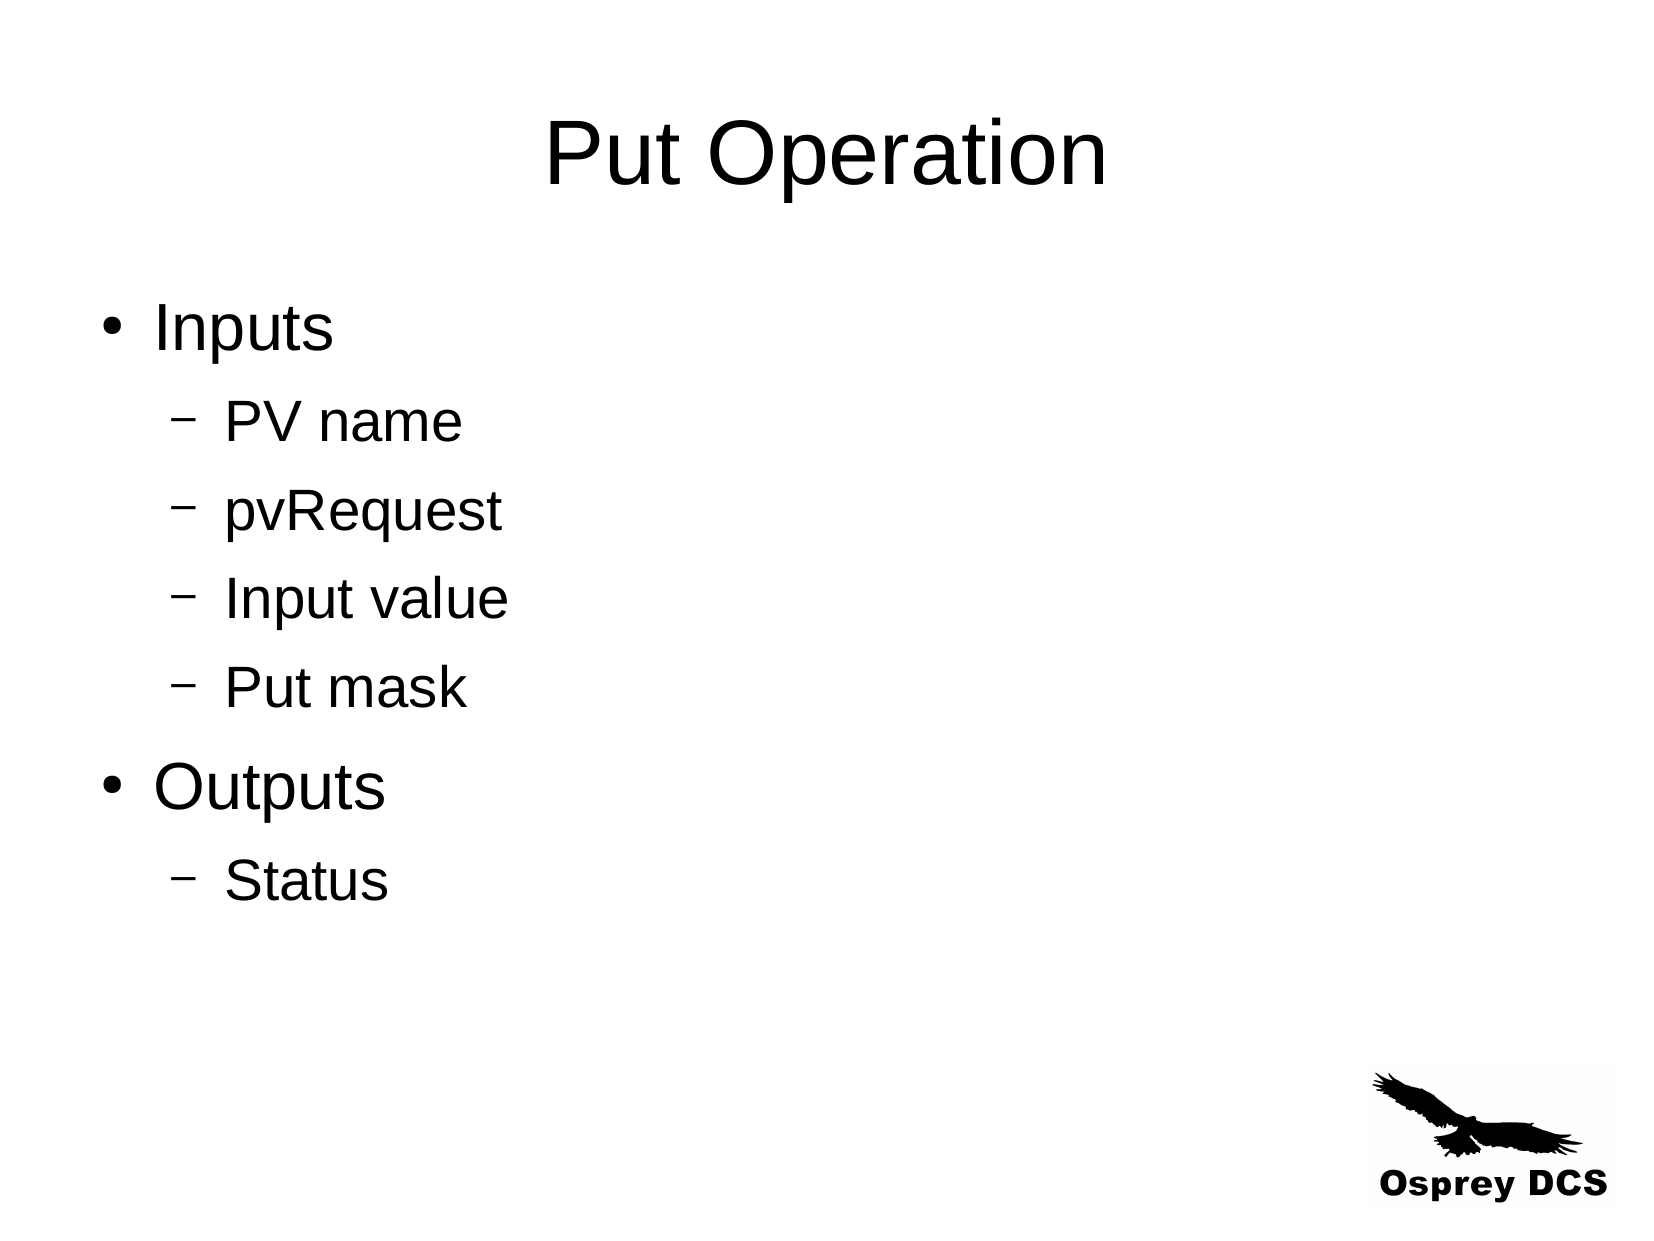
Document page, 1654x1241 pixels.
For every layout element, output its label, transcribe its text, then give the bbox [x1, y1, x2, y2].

title Put Operation [82, 49, 1571, 257]
picture [1364, 1064, 1620, 1208]
list Inputs PV name pvRequest Input value Put mask Outputs Status [82, 290, 1571, 1010]
